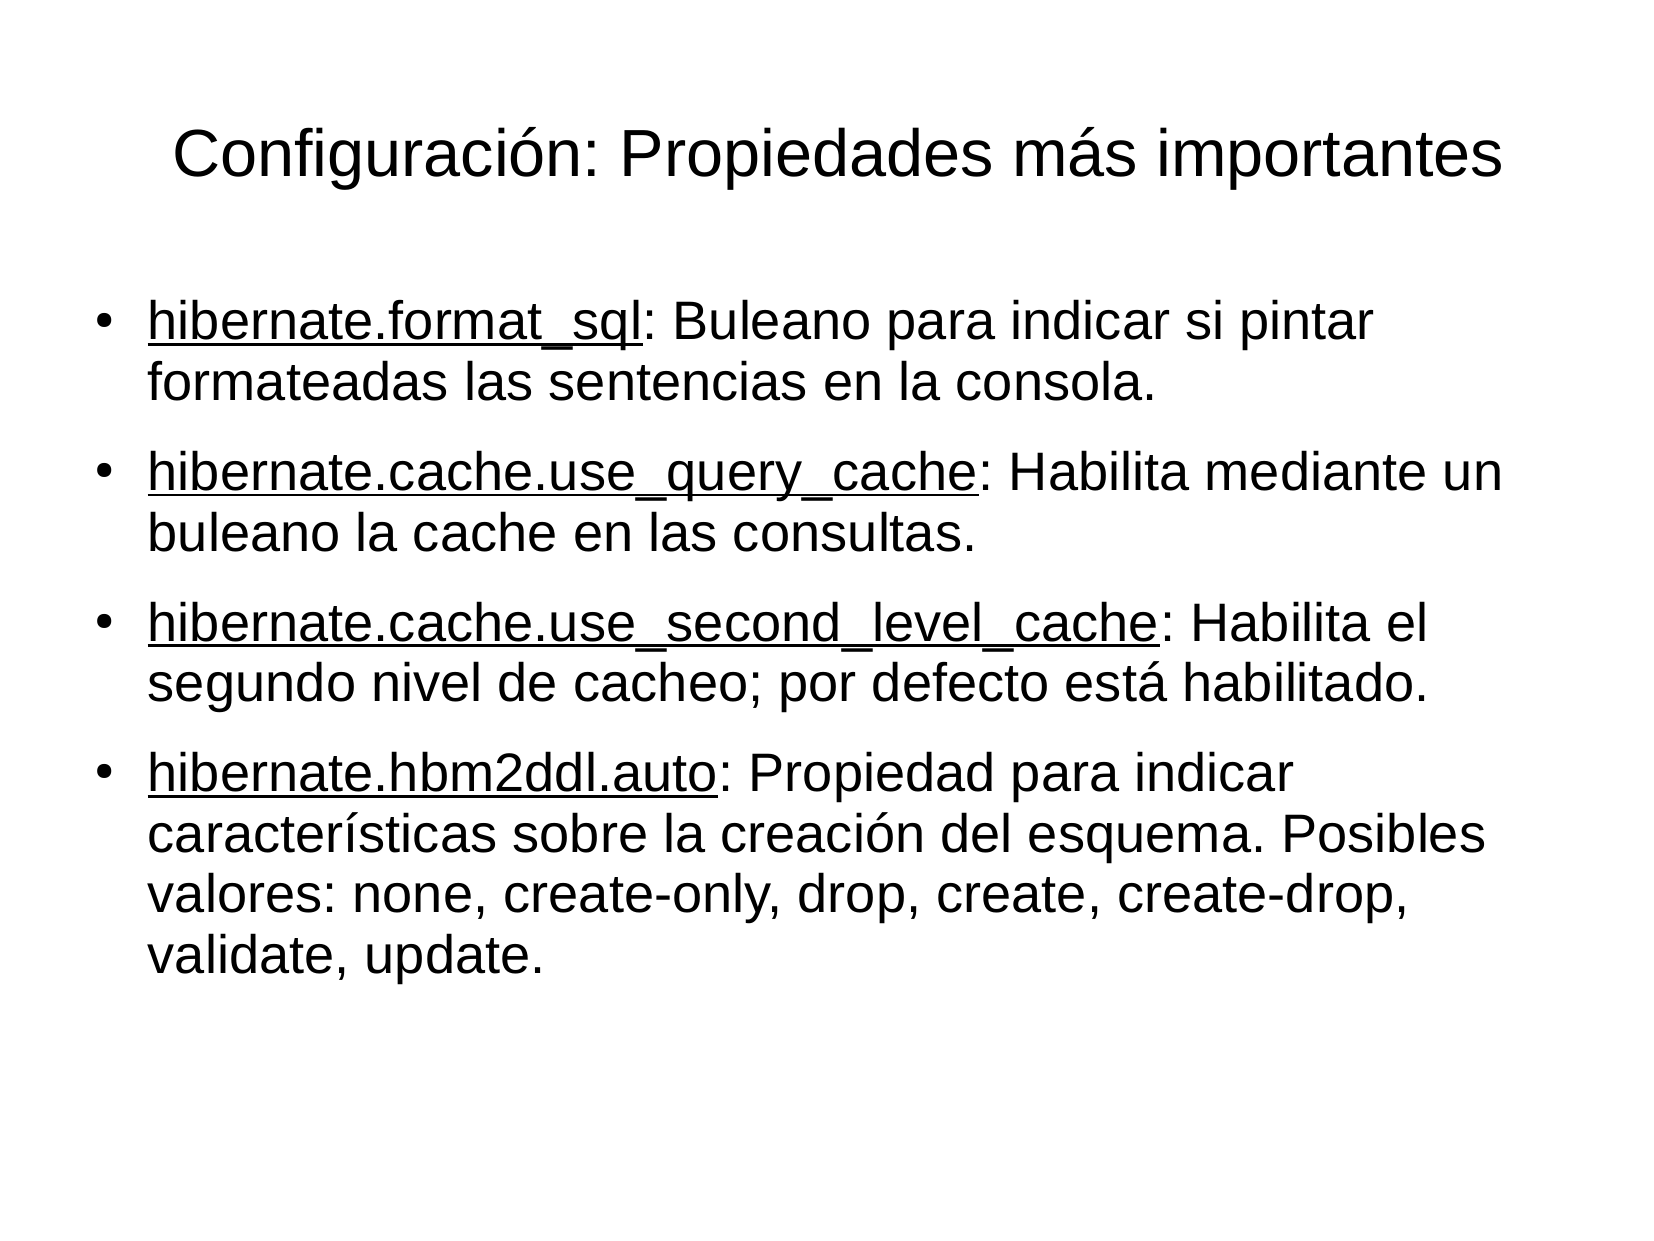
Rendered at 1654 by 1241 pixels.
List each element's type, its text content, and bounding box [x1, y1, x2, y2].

title Configuración: Propiedades más importantes [82, 49, 1571, 257]
list hibernate.format_sql: Buleano para indicar si pintar formateadas las sentencias en la consola. hibernate.cache.use_query_cache: Habilita mediante un buleano la cache en las consultas. hibernate.cache.use_second_level_cache: Habilita el segundo nivel de cacheo; por defecto está habilitado. hibernate.hbm2ddl.auto: Propiedad para indicar características sobre la creación del esquema. Posibles valores: none, create-only, drop, create, create-drop, validate, update. [76, 291, 1565, 1170]
